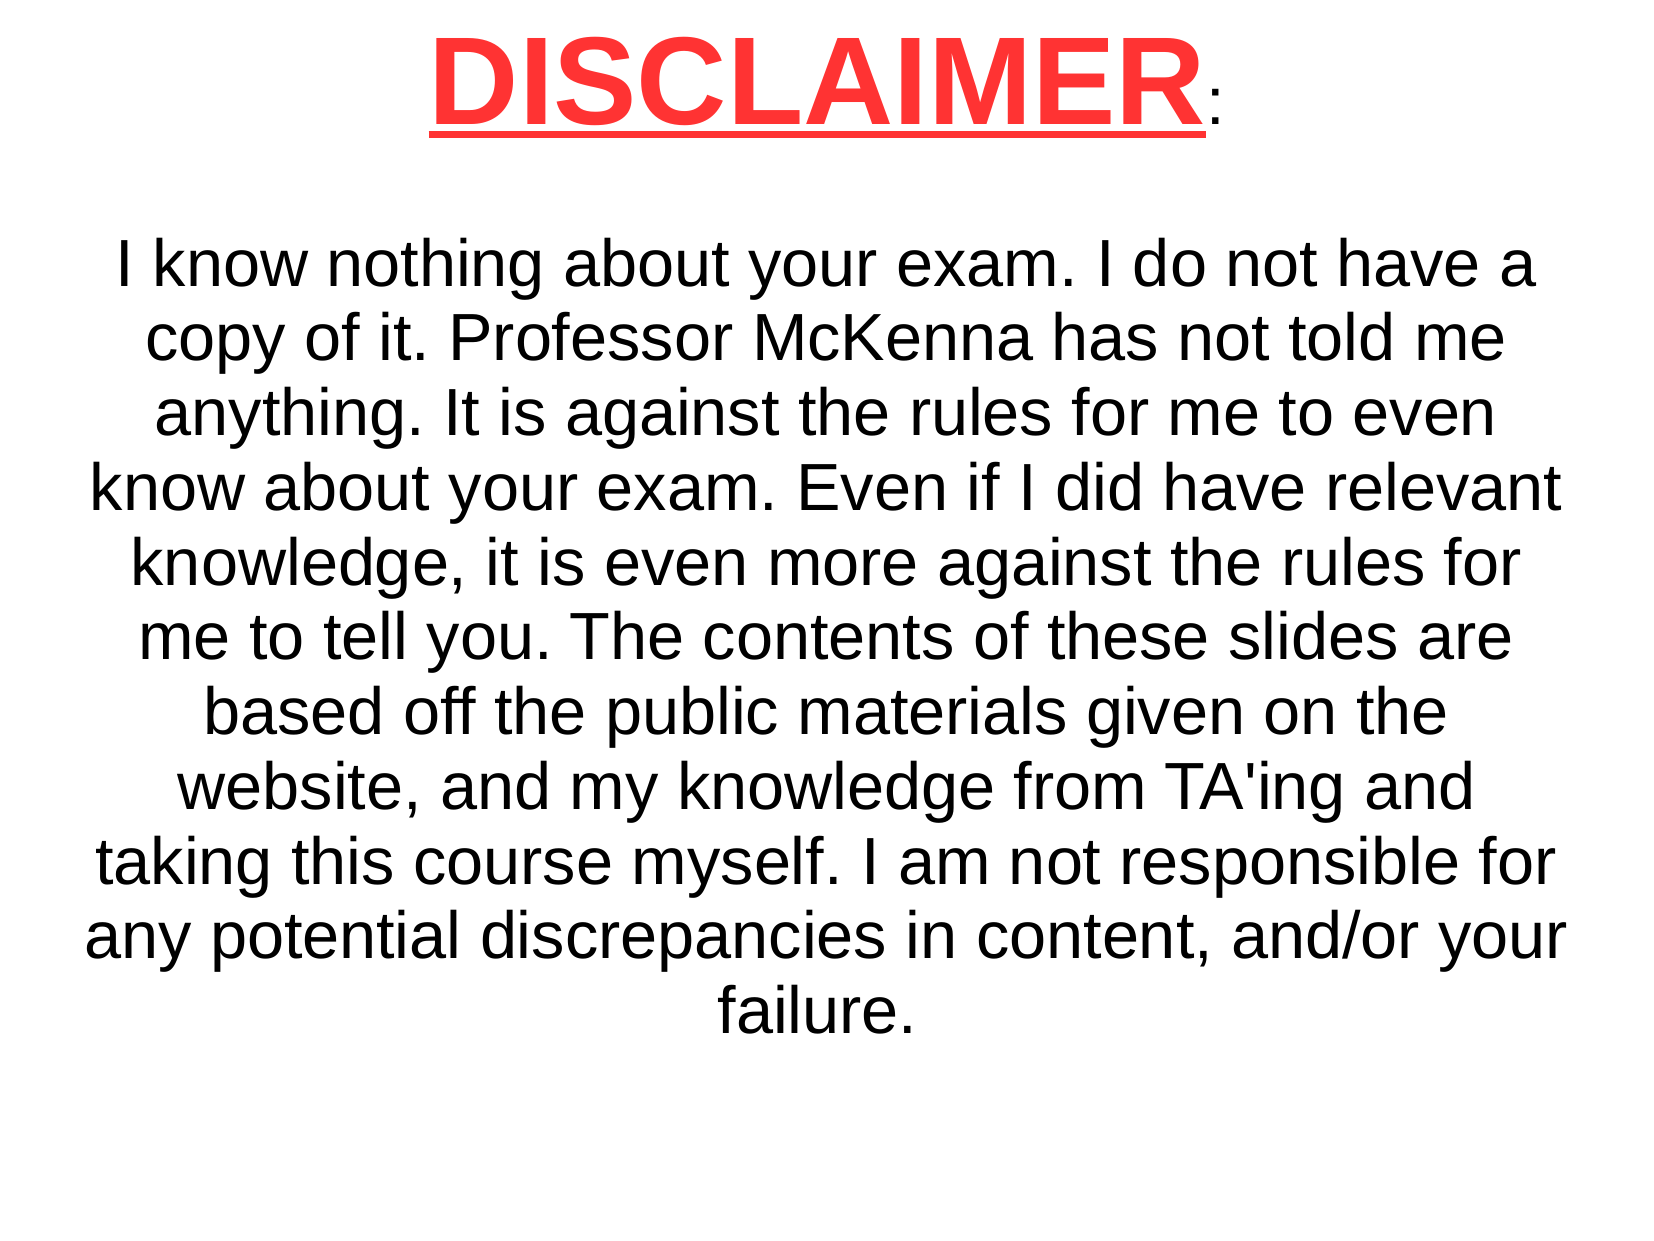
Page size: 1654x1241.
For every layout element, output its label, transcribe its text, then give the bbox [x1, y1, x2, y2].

subtitle DISCLAIMER: I know nothing about your exam. I do not have a copy of it. Professor McKenna has not told me anything. It is against the rules for me to even know about your exam. Even if I did have relevant knowledge, it is even more against the rules for me to tell you. The contents of these slides are based off the public materials given on the website, and my knowledge from TA'ing and taking this course myself. I am not responsible for any potential discrepancies in content, and/or your failure. [82, 12, 1571, 1047]
